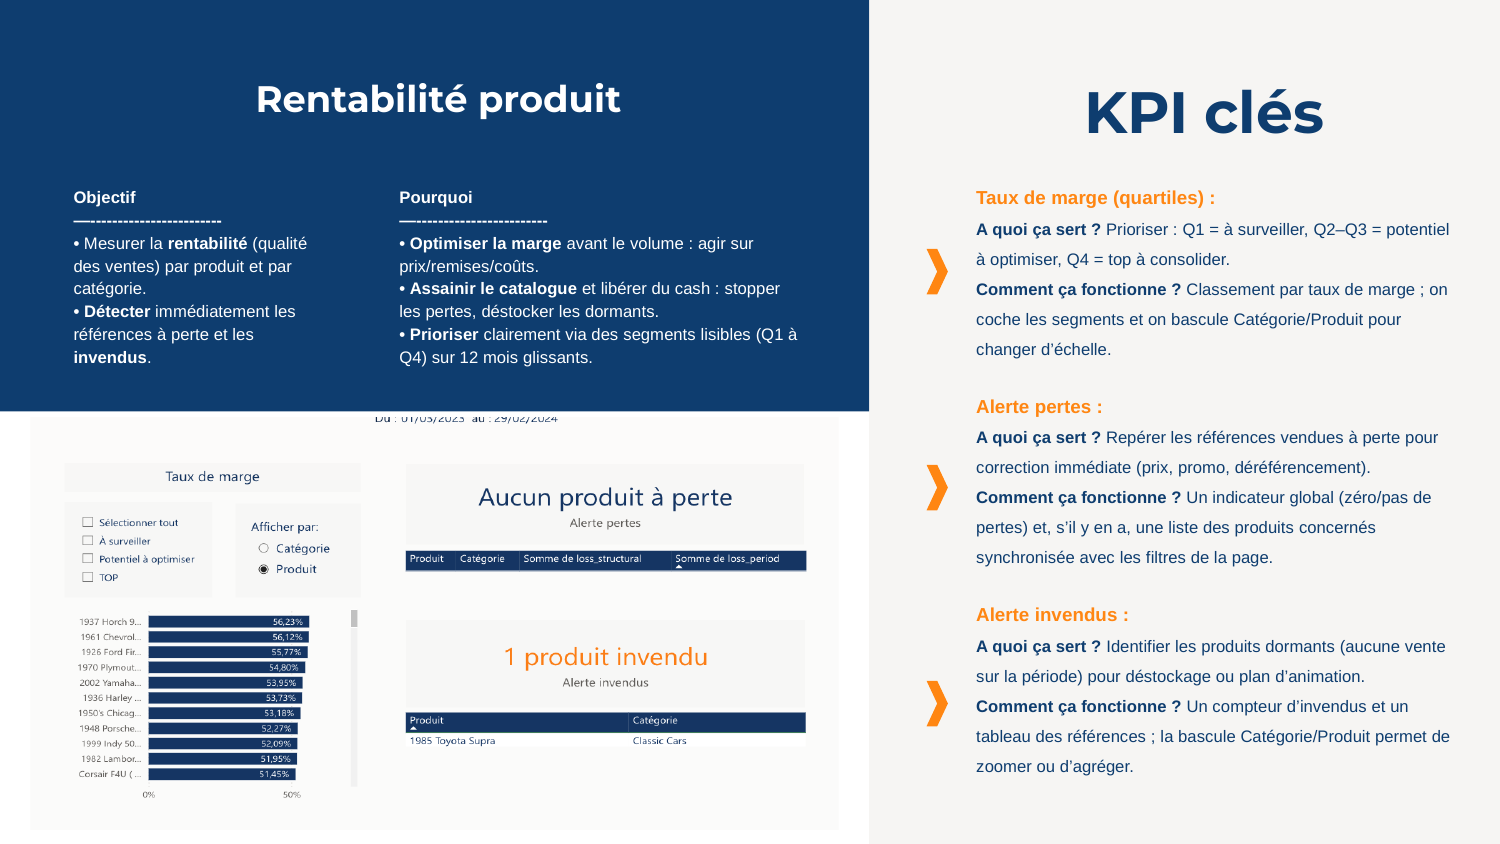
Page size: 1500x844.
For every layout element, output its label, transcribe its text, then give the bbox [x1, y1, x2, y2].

list Objectif —------------------------ • Mesurer la rentabilité (qualité des ventes) par produit et par catégorie. • Détecter immédiatement les références à perte et les invendus. [58, 168, 332, 392]
text_box [0, 0, 1500, 844]
list Pourquoi —------------------------ • Optimiser la marge avant le volume : agir sur prix/remises/coûts. • Assainir le catalogue et libérer du cash : stopper les pertes, déstocker les dormants. • Prioriser clairement via des segments lisibles (Q1 à Q4) sur 12 mois glissants. [384, 168, 817, 382]
title KPI clés [1018, 60, 1391, 160]
picture [30, 417, 839, 830]
title Rentabilité produit [60, 60, 817, 136]
list Taux de marge (quartiles) : A quoi ça sert ? Prioriser : Q1 = à surveiller, Q2–Q3 = potentiel à optimiser, Q4 = top à consolider. Comment ça fonctionne ? Classement par taux de marge ; on coche les segments et on bascule Catégorie/Produit pour changer d’échelle. Alerte pertes : A quoi ça sert ? Repérer les références vendues à perte pour correction immédiate (prix, promo, déréférencement). Comment ça fonctionne ? Un indicateur global (zéro/pas de pertes) et, s’il y en a, une liste des produits concernés synchronisée avec les filtres de la page. Alerte invendus : A quoi ça sert ? Identifier les produits dormants (aucune vente sur la période) pour déstockage ou plan d’animation. Comment ça fonctionne ? Un compteur d’invendus et un tableau des références ; la bascule Catégorie/Produit permet de zoomer ou d’agréger. [961, 160, 1477, 816]
